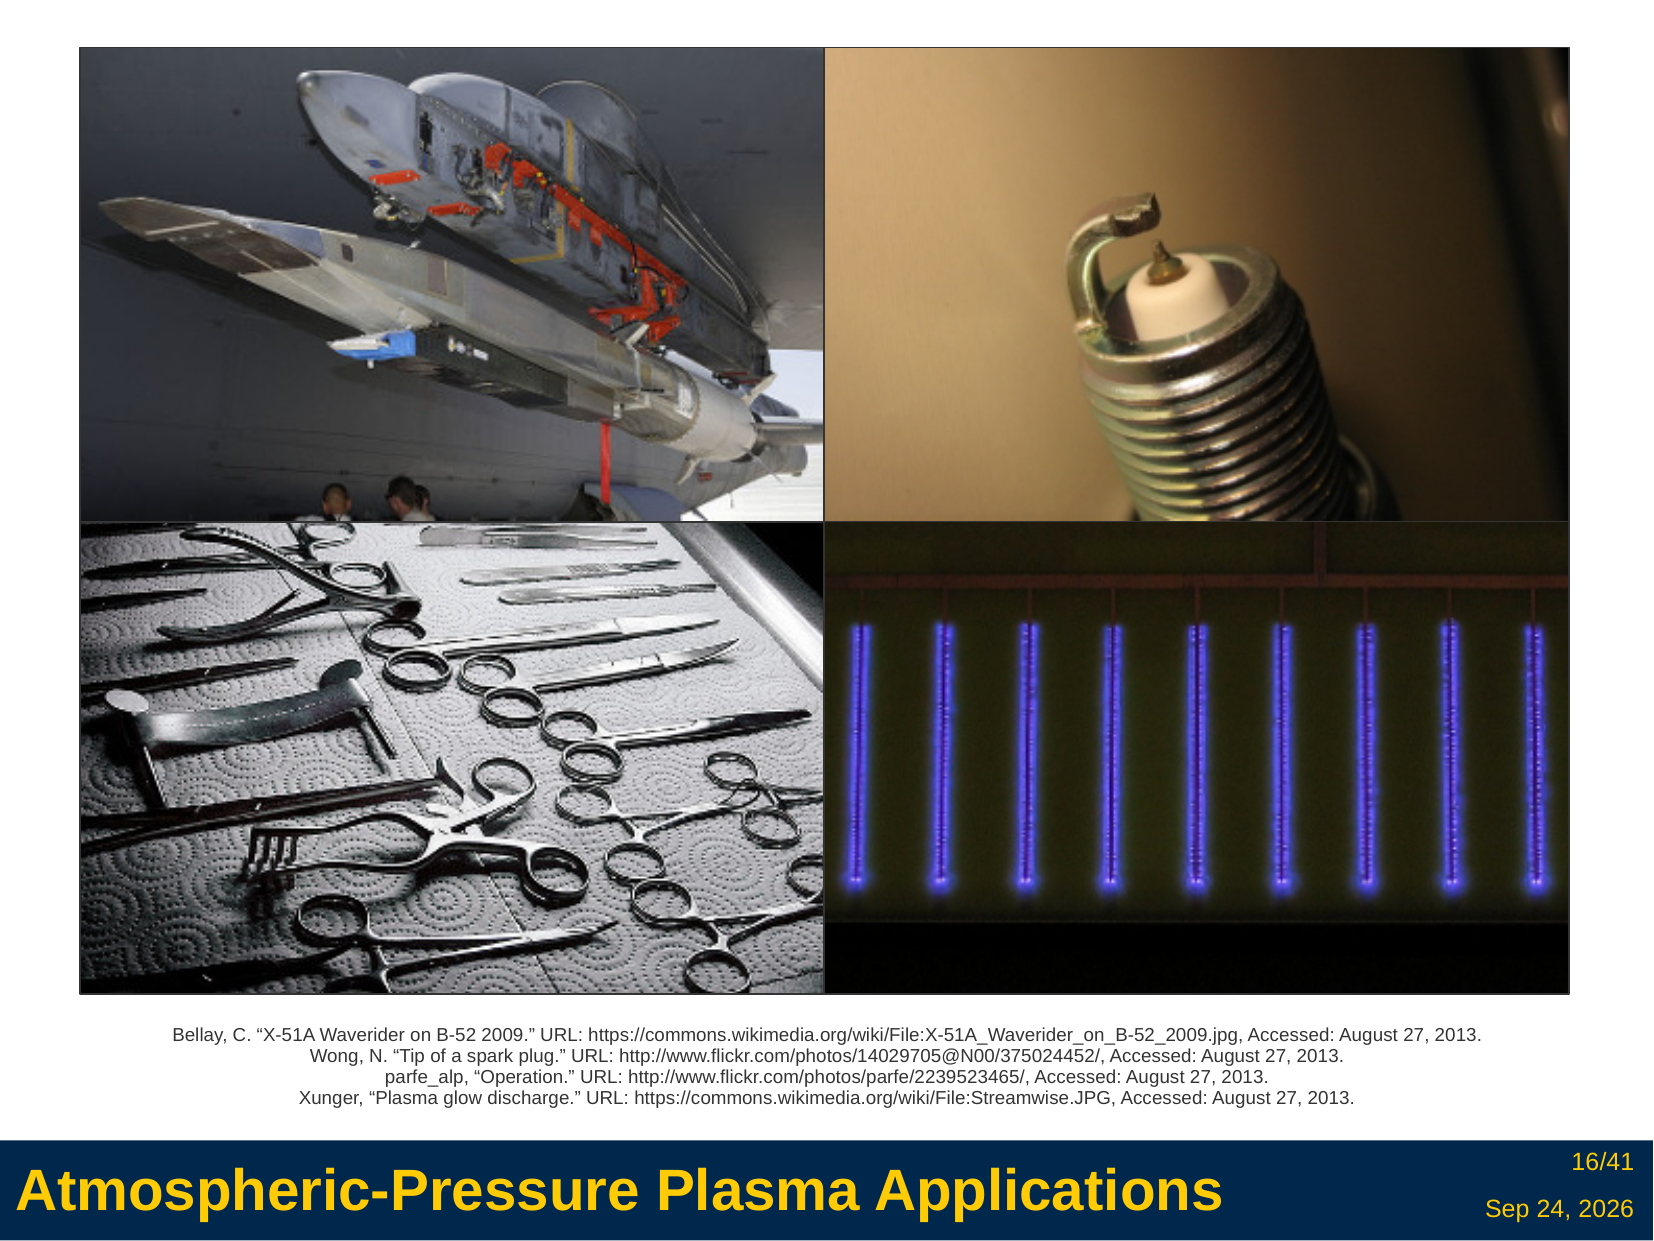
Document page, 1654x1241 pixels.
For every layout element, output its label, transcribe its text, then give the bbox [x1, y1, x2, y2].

text_box Bellay, C. “X-51A Waverider on B-52 2009.” URL: https://commons.wikimedia.org/wiki/File:X-51A_Waverider_on_B-52_2009.jpg, Accessed: August 27, 2013. Wong, N. “Tip of a spark plug.” URL: http://www.flickr.com/photos/14029705@N00/375024452/, Accessed: August 27, 2013. parfe_alp, “Operation.” URL: http://www.flickr.com/photos/parfe/2239523465/, Accessed: August 27, 2013. Xunger, “Plasma glow discharge.” URL: https://commons.wikimedia.org/wiki/File:Streamwise.JPG, Accessed: August 27, 2013. [0, 1016, 1653, 1148]
picture [80, 523, 823, 994]
picture [824, 522, 1569, 994]
picture [824, 47, 1569, 521]
title Atmospheric-Pressure Plasma Applications [14, 1148, 1380, 1241]
picture [80, 48, 823, 522]
